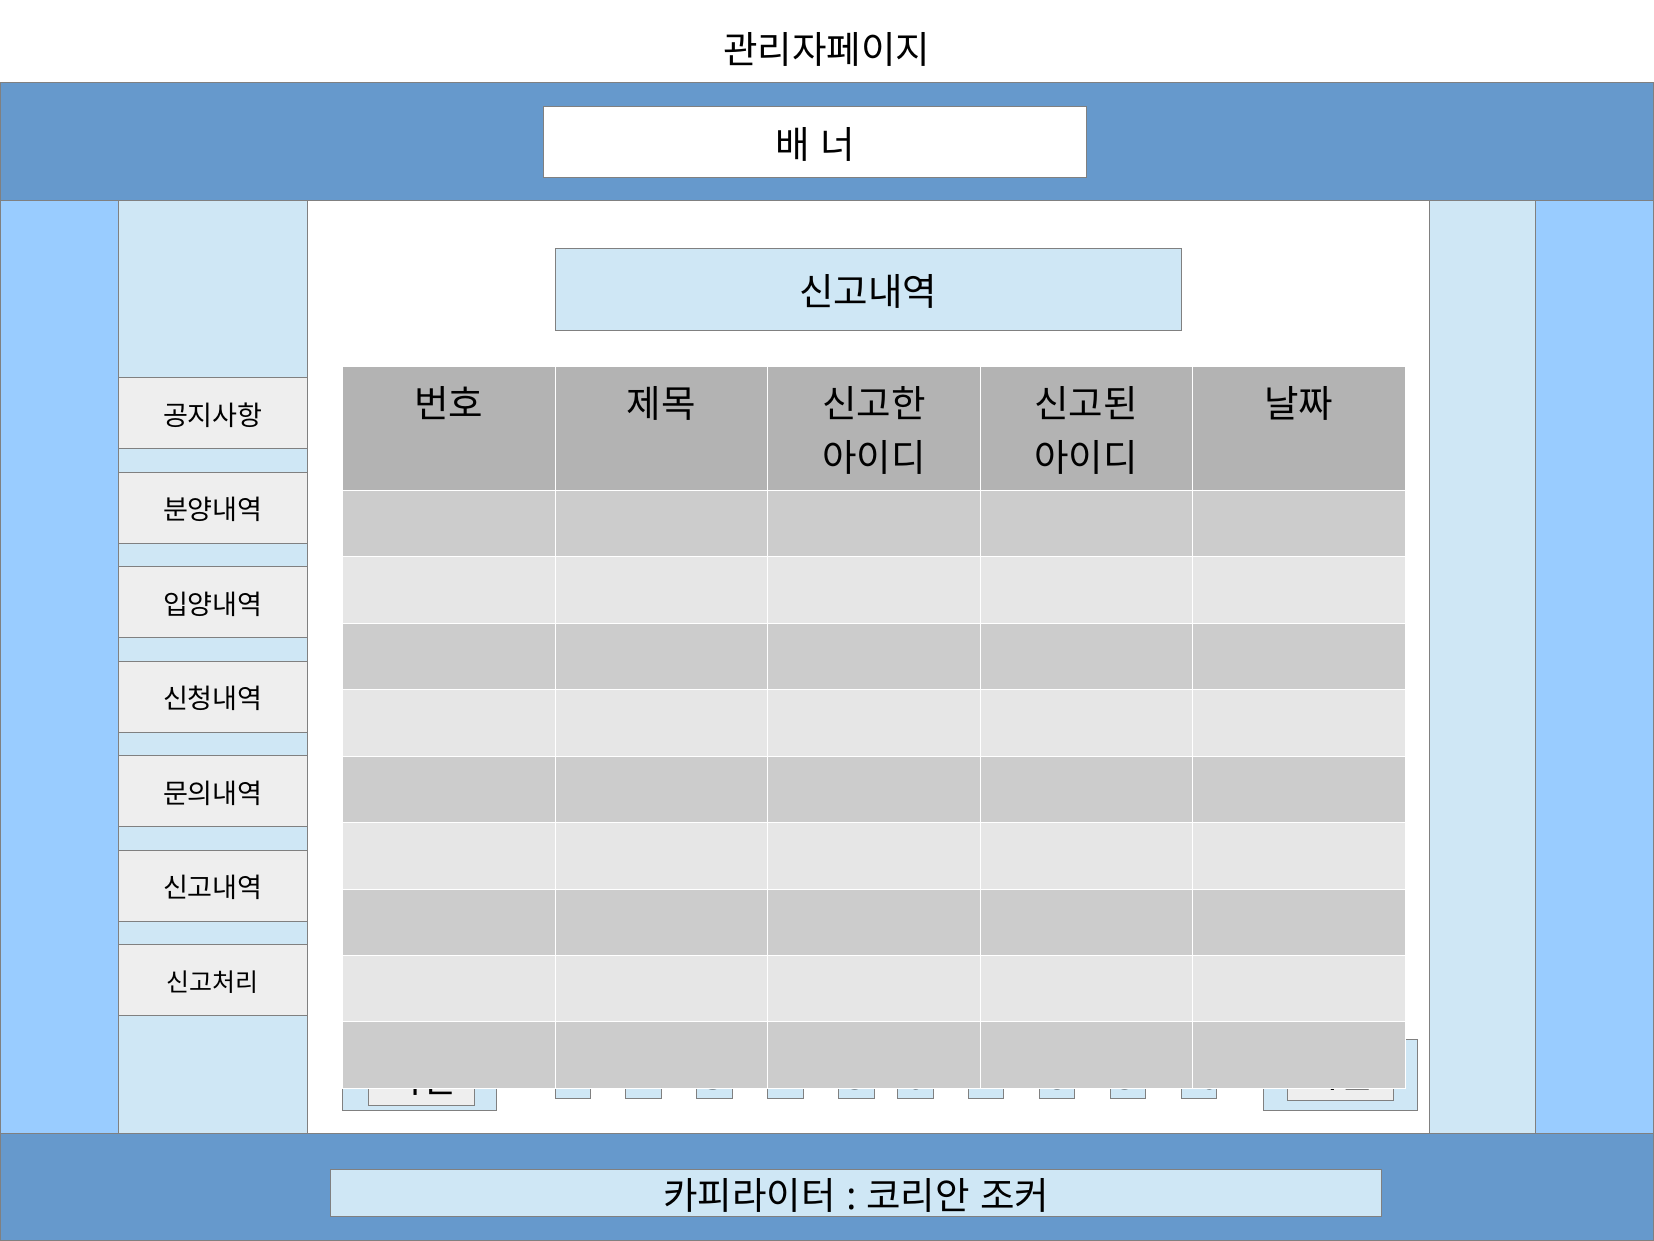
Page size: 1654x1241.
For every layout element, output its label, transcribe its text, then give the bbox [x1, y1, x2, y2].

text_box 입양내역 [118, 566, 308, 638]
table_cell [768, 890, 980, 955]
table_cell [768, 690, 980, 756]
table_cell [343, 557, 555, 623]
table_cell [1193, 624, 1405, 689]
table_cell [981, 1022, 1192, 1088]
table_cell [556, 757, 767, 822]
table_cell [1193, 890, 1405, 955]
table_cell [556, 956, 767, 1021]
text_box 1 [555, 1089, 591, 1099]
table_cell [556, 890, 767, 955]
table_cell [768, 491, 980, 556]
table_cell [343, 757, 555, 822]
table_cell [343, 956, 555, 1021]
text_box 신고처리 [118, 944, 308, 1016]
table_cell [981, 956, 1192, 1021]
text_box 관리자페이지 [602, 13, 1052, 71]
text_box 9 [1110, 1089, 1146, 1099]
table_header 신고된 아이디 [981, 367, 1192, 490]
table_cell [343, 1022, 555, 1088]
table_cell [556, 557, 767, 623]
text_box 2 [625, 1089, 662, 1099]
table_cell [1193, 557, 1405, 623]
text_box 문의내역 [118, 755, 308, 827]
table_cell [556, 624, 767, 689]
table_cell [981, 557, 1192, 623]
table_cell [768, 823, 980, 889]
text_box 3 [696, 1089, 733, 1099]
table_cell [1193, 1022, 1405, 1088]
table_cell [981, 624, 1192, 689]
text_box 8 [1039, 1089, 1075, 1099]
table_cell [768, 557, 980, 623]
table_cell [343, 890, 555, 955]
text_box 4 [767, 1089, 804, 1099]
text_box 분양내역 [118, 472, 308, 544]
table_header 번호 [343, 367, 555, 490]
table_cell [981, 890, 1192, 955]
table_cell [1193, 956, 1405, 1021]
table_cell [768, 624, 980, 689]
table_cell [343, 690, 555, 756]
table_cell [1193, 823, 1405, 889]
table_cell [768, 956, 980, 1021]
table_cell [1193, 690, 1405, 756]
table_cell [343, 823, 555, 889]
text_box 6 [897, 1089, 934, 1099]
table_header 신고한 아이디 [768, 367, 980, 490]
table_cell [556, 1022, 767, 1088]
table_cell [981, 690, 1192, 756]
table_cell [768, 757, 980, 822]
text_box 신고내역 [555, 248, 1182, 331]
table_cell [556, 491, 767, 556]
table_cell [981, 491, 1192, 556]
text_box 공지사항 [118, 377, 308, 449]
text_box 카피라이터 : 코리안 조커 [330, 1169, 1382, 1217]
table_cell [343, 491, 555, 556]
text_box 10 [1181, 1089, 1217, 1099]
text_box 7 [968, 1089, 1004, 1099]
text_box 다음 [1287, 1089, 1394, 1101]
table_header 날짜 [1193, 367, 1405, 490]
text_box 이전 [368, 1089, 475, 1106]
table_cell [556, 690, 767, 756]
table_cell [556, 823, 767, 889]
text_box [0, 82, 1654, 1241]
table_cell [343, 624, 555, 689]
table_cell [981, 823, 1192, 889]
text_box 신고내역 [118, 850, 308, 922]
table_cell [1193, 491, 1405, 556]
table_cell [768, 1022, 980, 1088]
table_header 제목 [556, 367, 767, 490]
text_box 신청내역 [118, 661, 308, 733]
text_box 5 [838, 1089, 875, 1099]
table_cell [1193, 757, 1405, 822]
text_box 배 너 [543, 106, 1087, 178]
table_cell [981, 757, 1192, 822]
